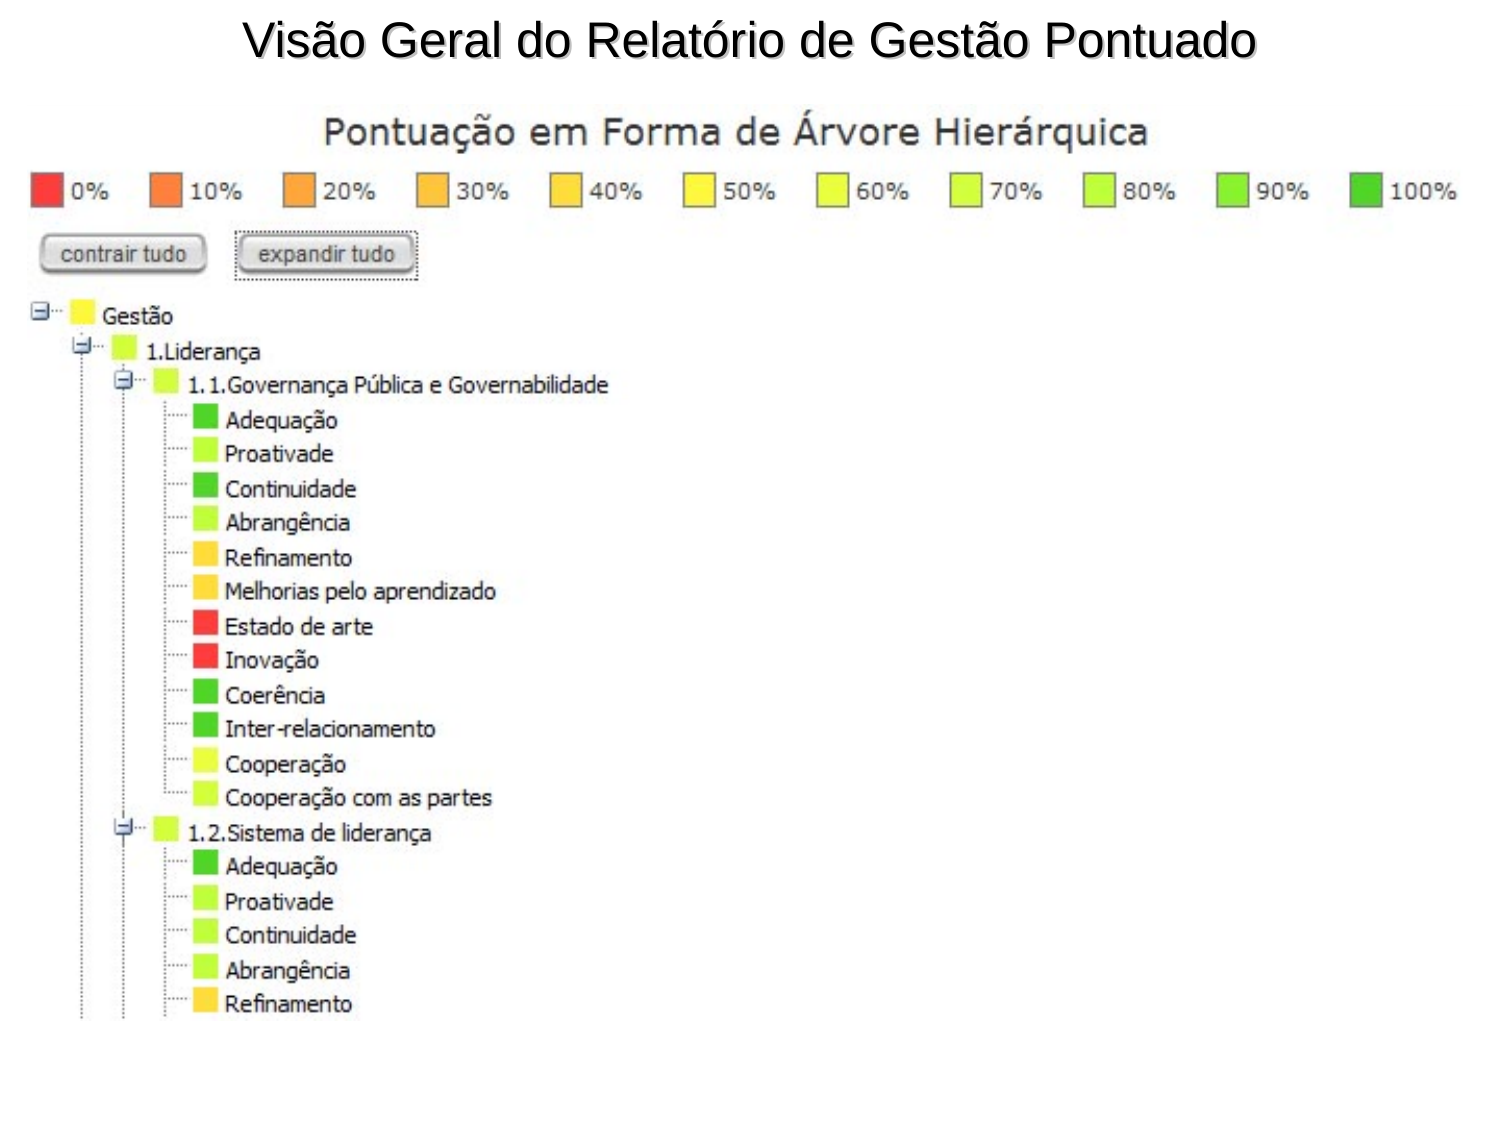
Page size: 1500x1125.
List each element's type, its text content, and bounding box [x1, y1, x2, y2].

text_box Visão Geral do Relatório de Gestão Pontuado [0, 0, 1500, 76]
picture [27, 104, 1473, 1021]
